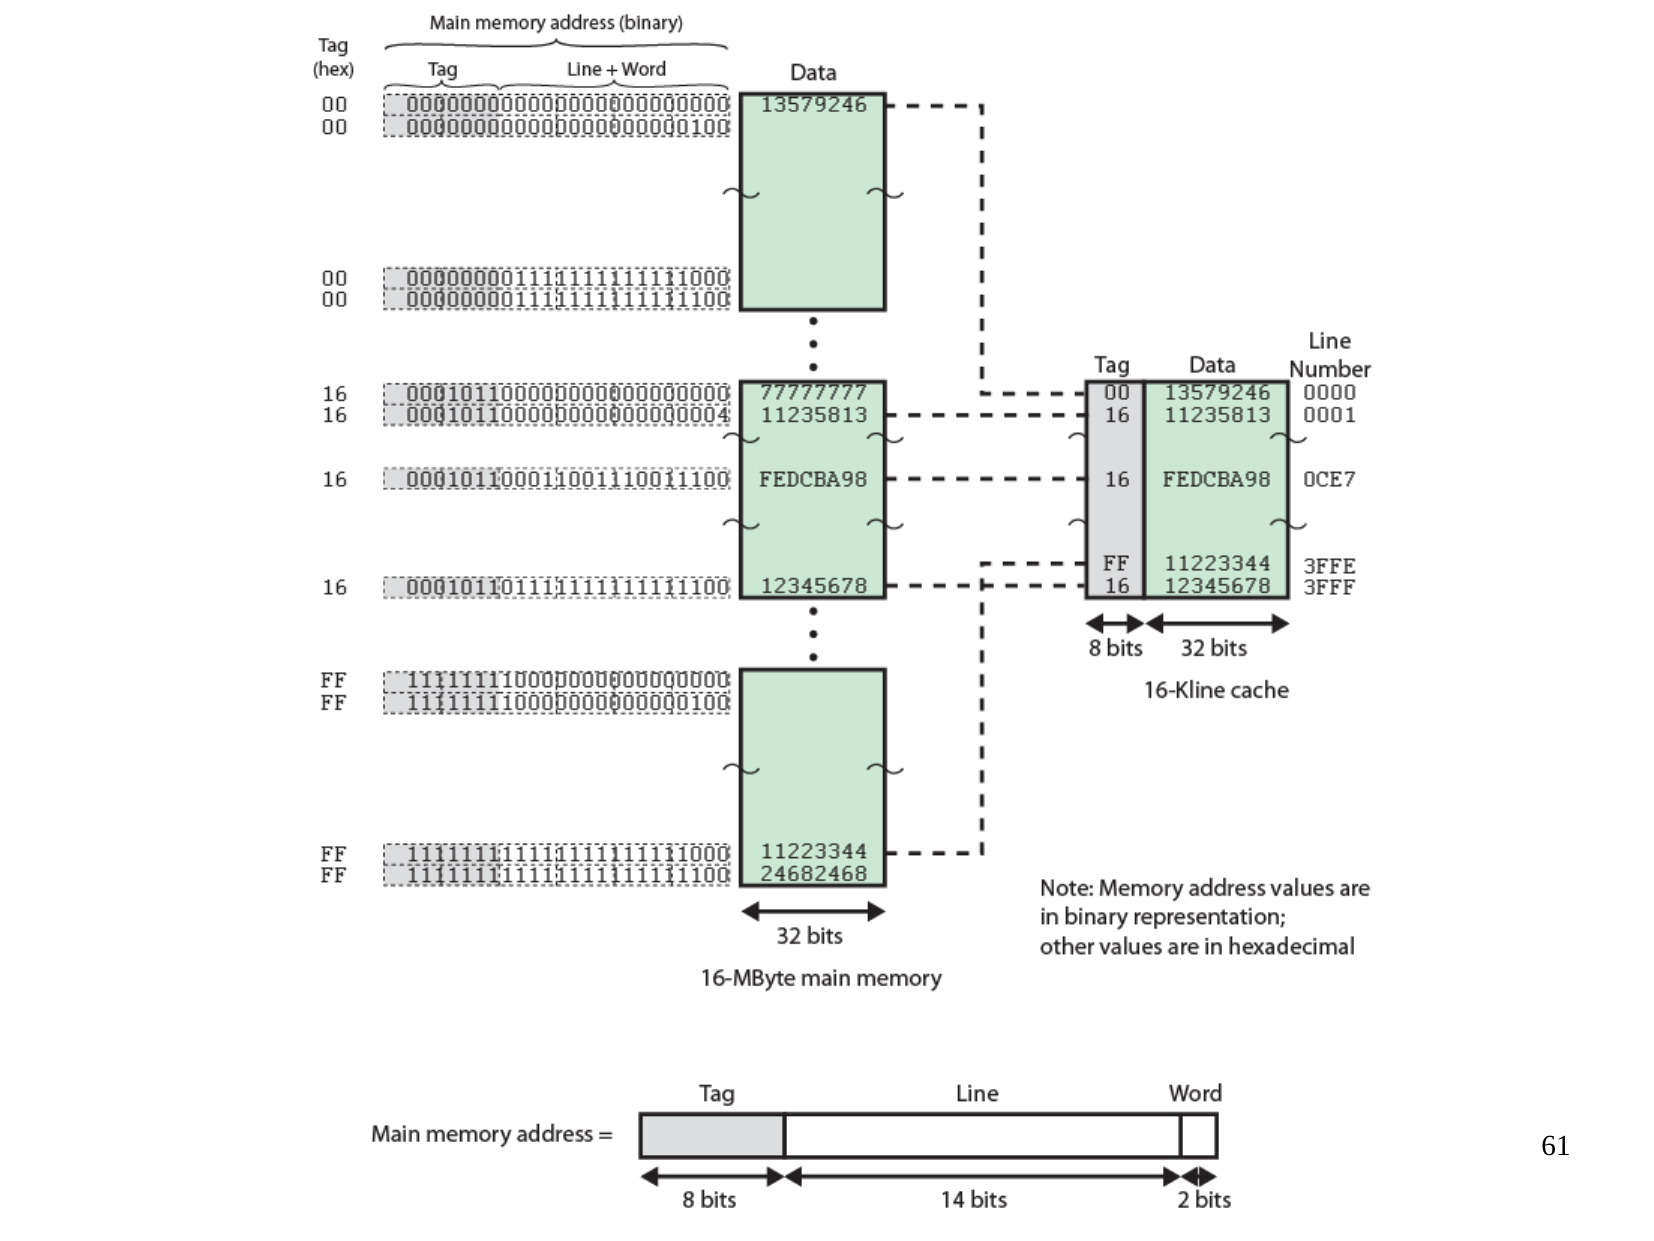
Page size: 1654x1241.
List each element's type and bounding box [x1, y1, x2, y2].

picture [313, 13, 1372, 1214]
